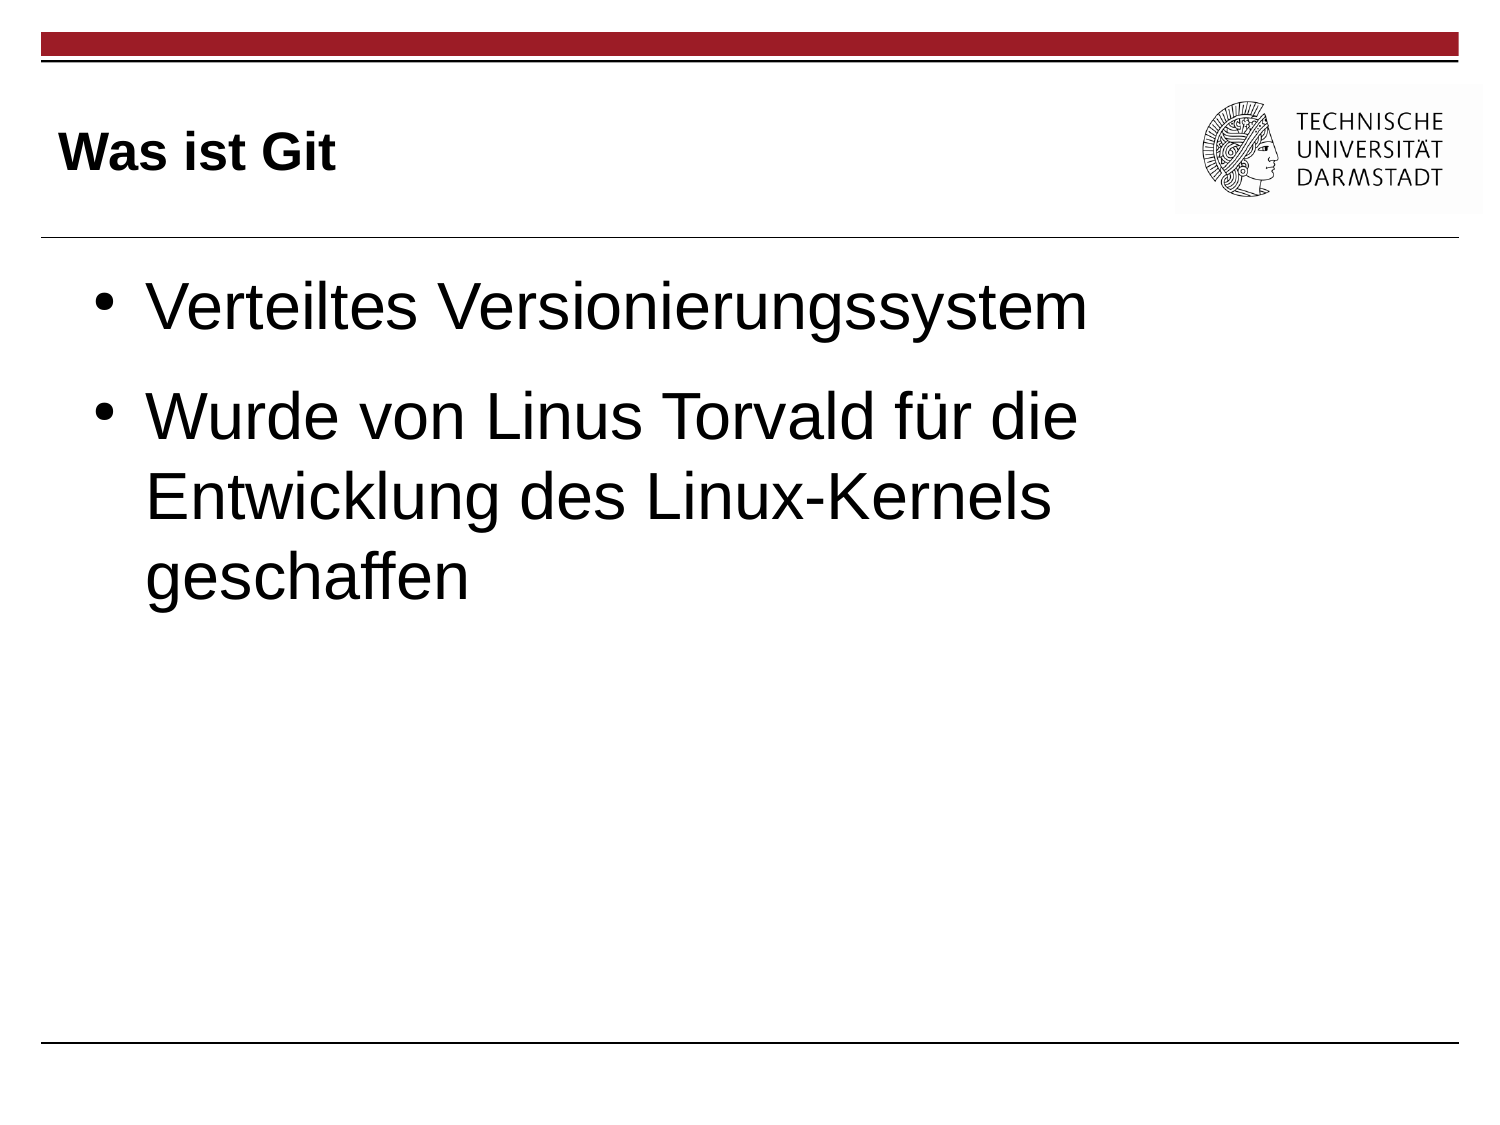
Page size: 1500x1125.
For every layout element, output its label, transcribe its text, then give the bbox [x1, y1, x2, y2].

text_box Was ist Git [58, 80, 1149, 218]
list Verteiltes Versionierungssystem Wurde von Linus Torvald für die Entwicklung des Linux-Kernels geschaffen [75, 263, 1395, 916]
picture [1175, 84, 1483, 214]
